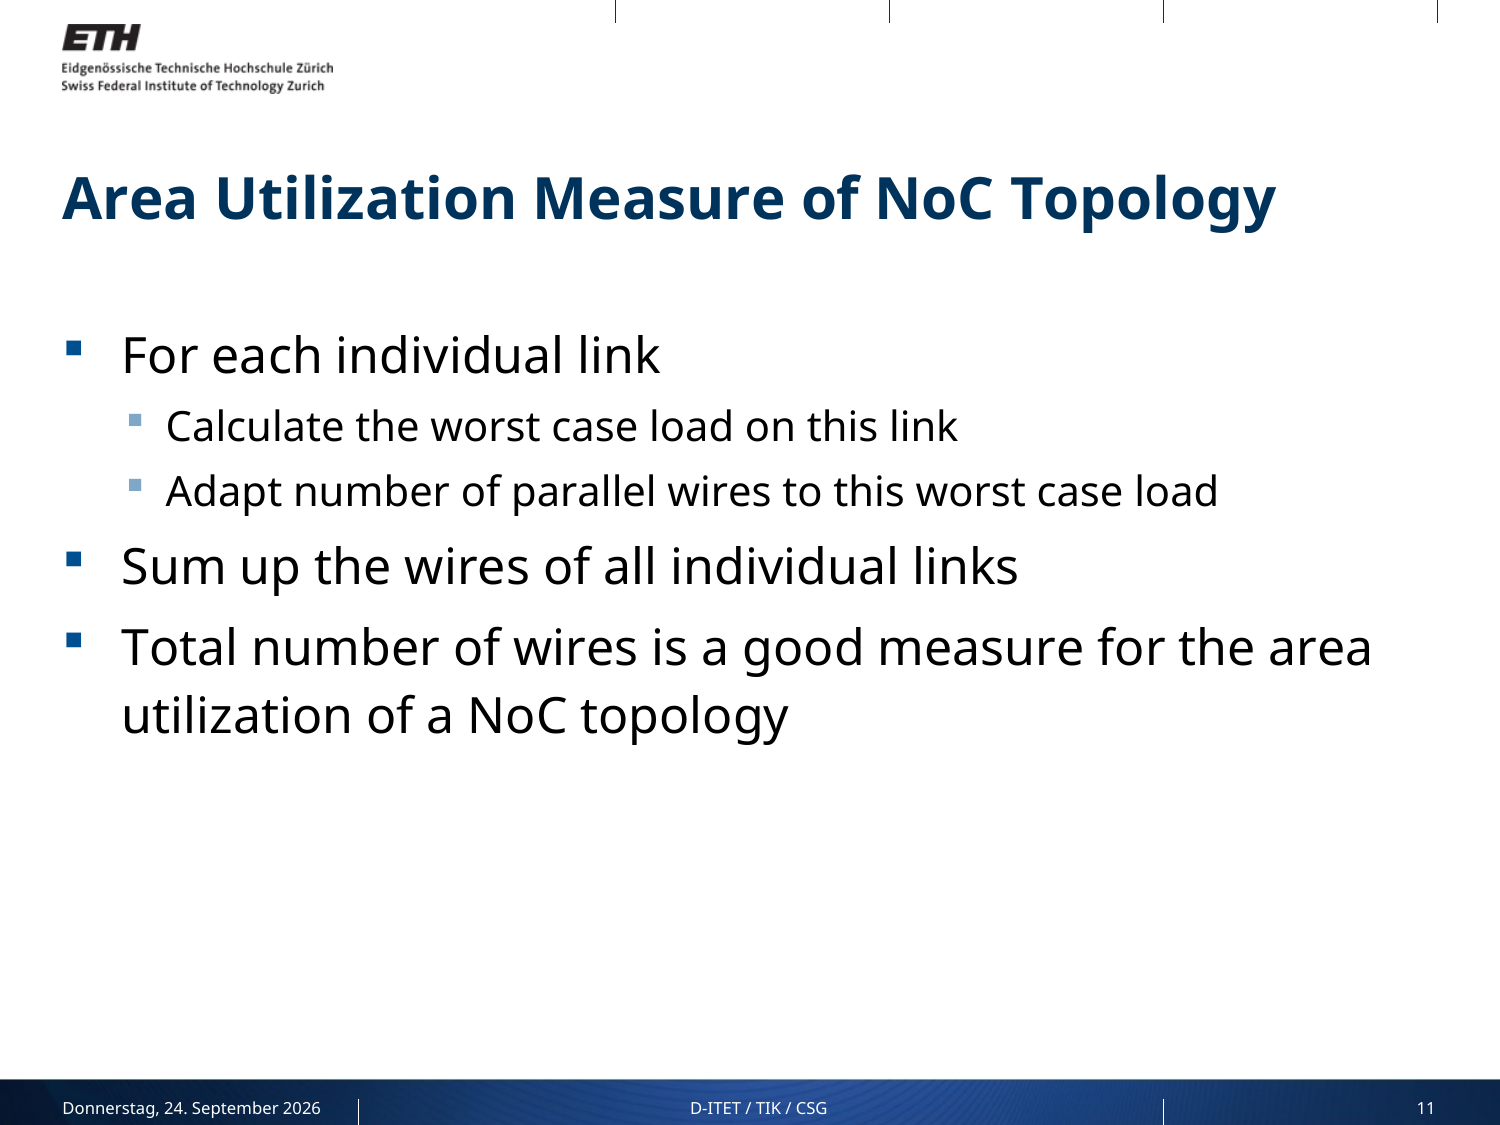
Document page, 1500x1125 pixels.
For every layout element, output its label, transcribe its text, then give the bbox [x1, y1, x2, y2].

list For each individual link Calculate the worst case load on this link Adapt number of parallel wires to this worst case load Sum up the wires of all individual links Total number of wires is a good measure for the area utilization of a NoC topology [62, 319, 1438, 1067]
picture [62, 24, 333, 94]
title Area Utilization Measure of NoC Topology [62, 157, 1438, 296]
picture [0, 1078, 1500, 1125]
